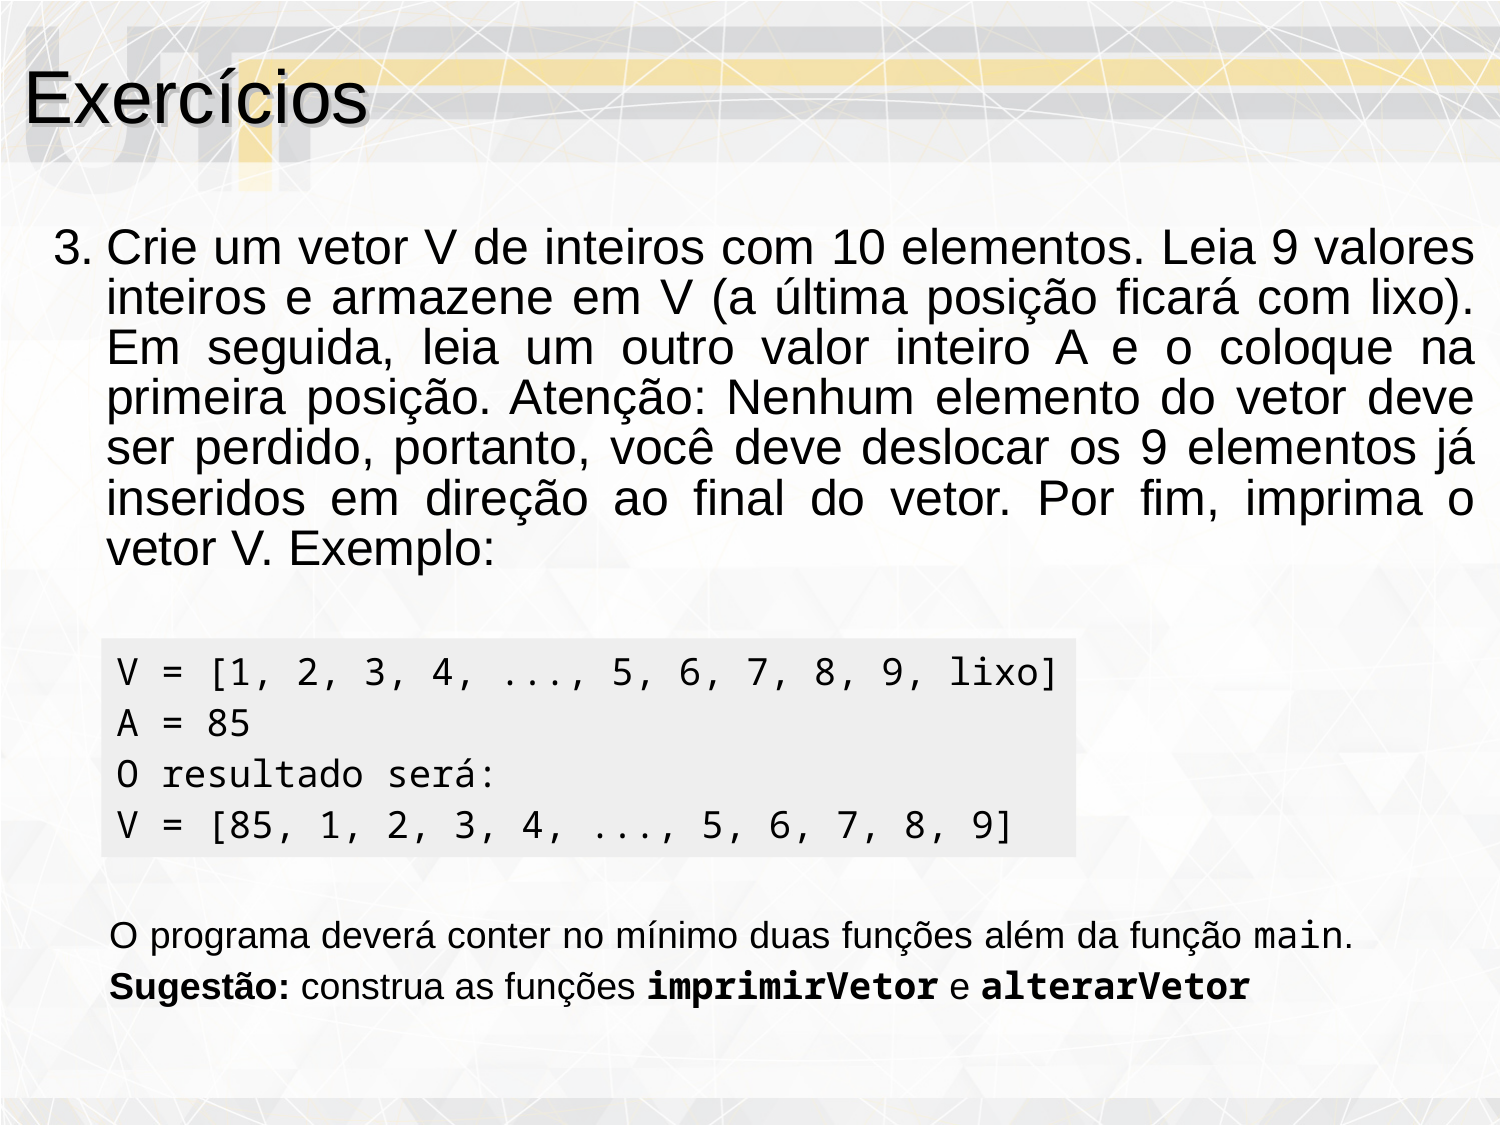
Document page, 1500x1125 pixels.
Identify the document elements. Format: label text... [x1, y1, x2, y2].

text_box O programa deverá conter no mínimo duas funções além da função main. Sugestão: construa as funções imprimirVetor e alterarVetor [94, 901, 1394, 1004]
title Exercícios [23, 18, 1489, 178]
text_box V = [1, 2, 3, 4, ..., 5, 6, 7, 8, 9, lixo] A = 85 O resultado será: V = [85, 1, 2, 3, 4, ..., 5, 6, 7, 8, 9] [101, 638, 993, 804]
list Crie um vetor V de inteiros com 10 elementos. Leia 9 valores inteiros e armazene em V (a última posição ficará com lixo). Em seguida, leia um outro valor inteiro A e o coloque na primeira posição. Atenção: Nenhum elemento do vetor deve ser perdido, portanto, você deve deslocar os 9 elementos já inseridos em direção ao final do vetor. Por fim, imprima o vetor V. Exemplo: [35, 224, 1477, 1087]
